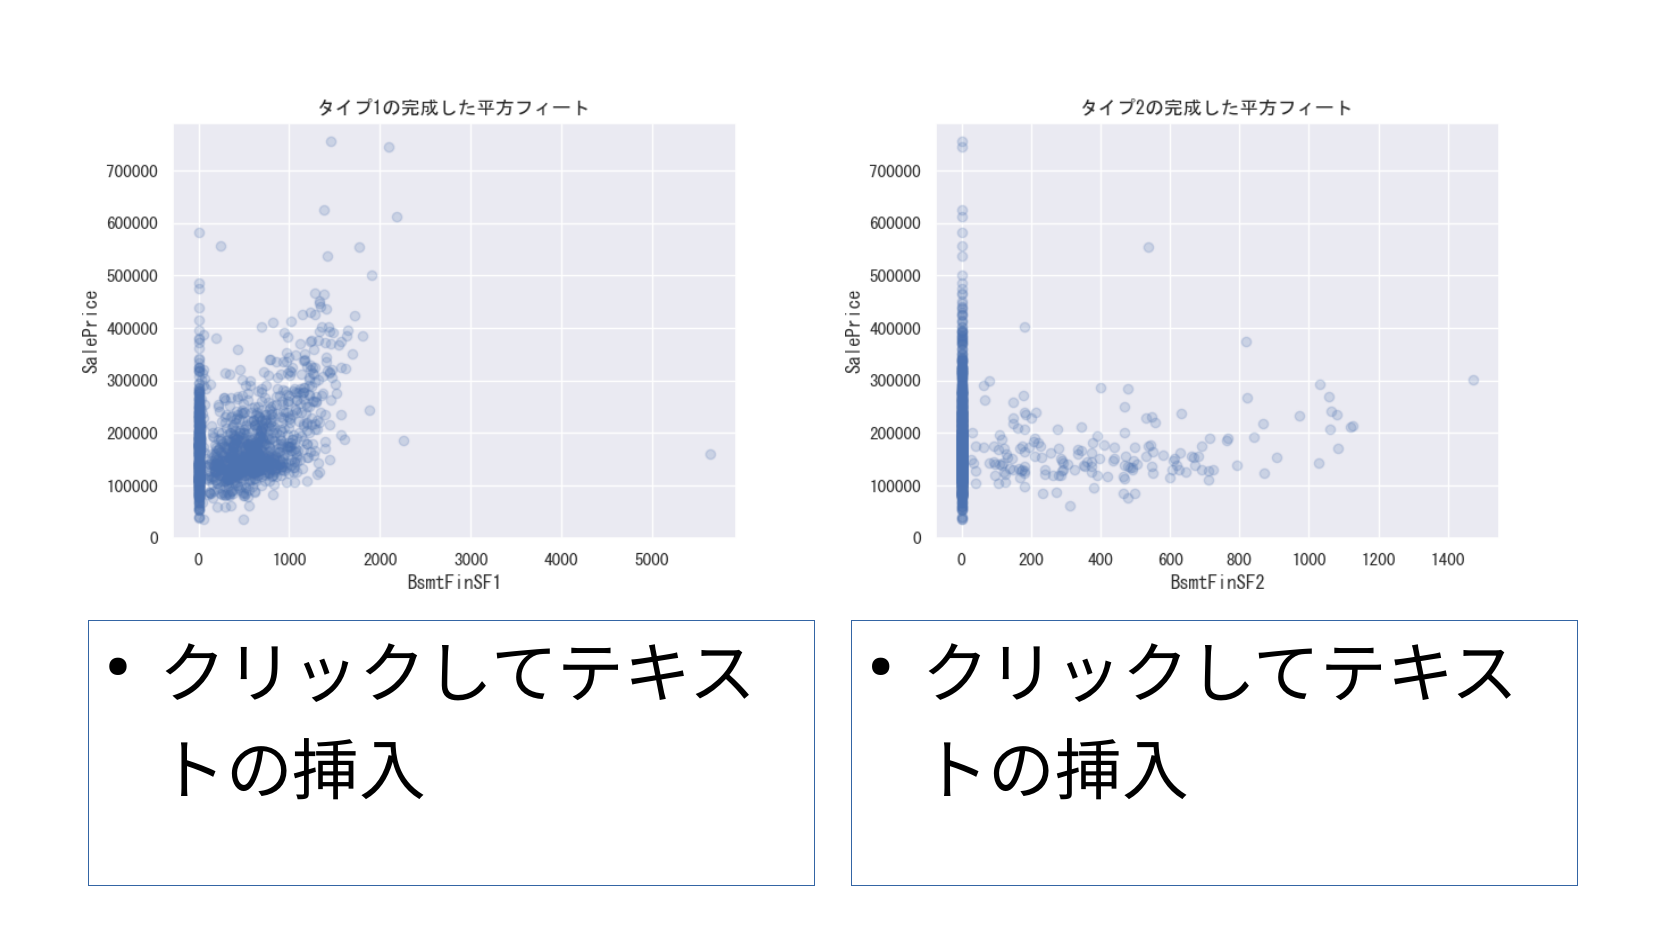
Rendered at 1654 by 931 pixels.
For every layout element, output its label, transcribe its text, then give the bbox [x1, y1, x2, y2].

picture [845, 58, 1572, 598]
list クリックしてテキストの挿入 [88, 620, 815, 886]
list クリックしてテキストの挿入 [851, 620, 1578, 886]
picture [82, 58, 809, 598]
